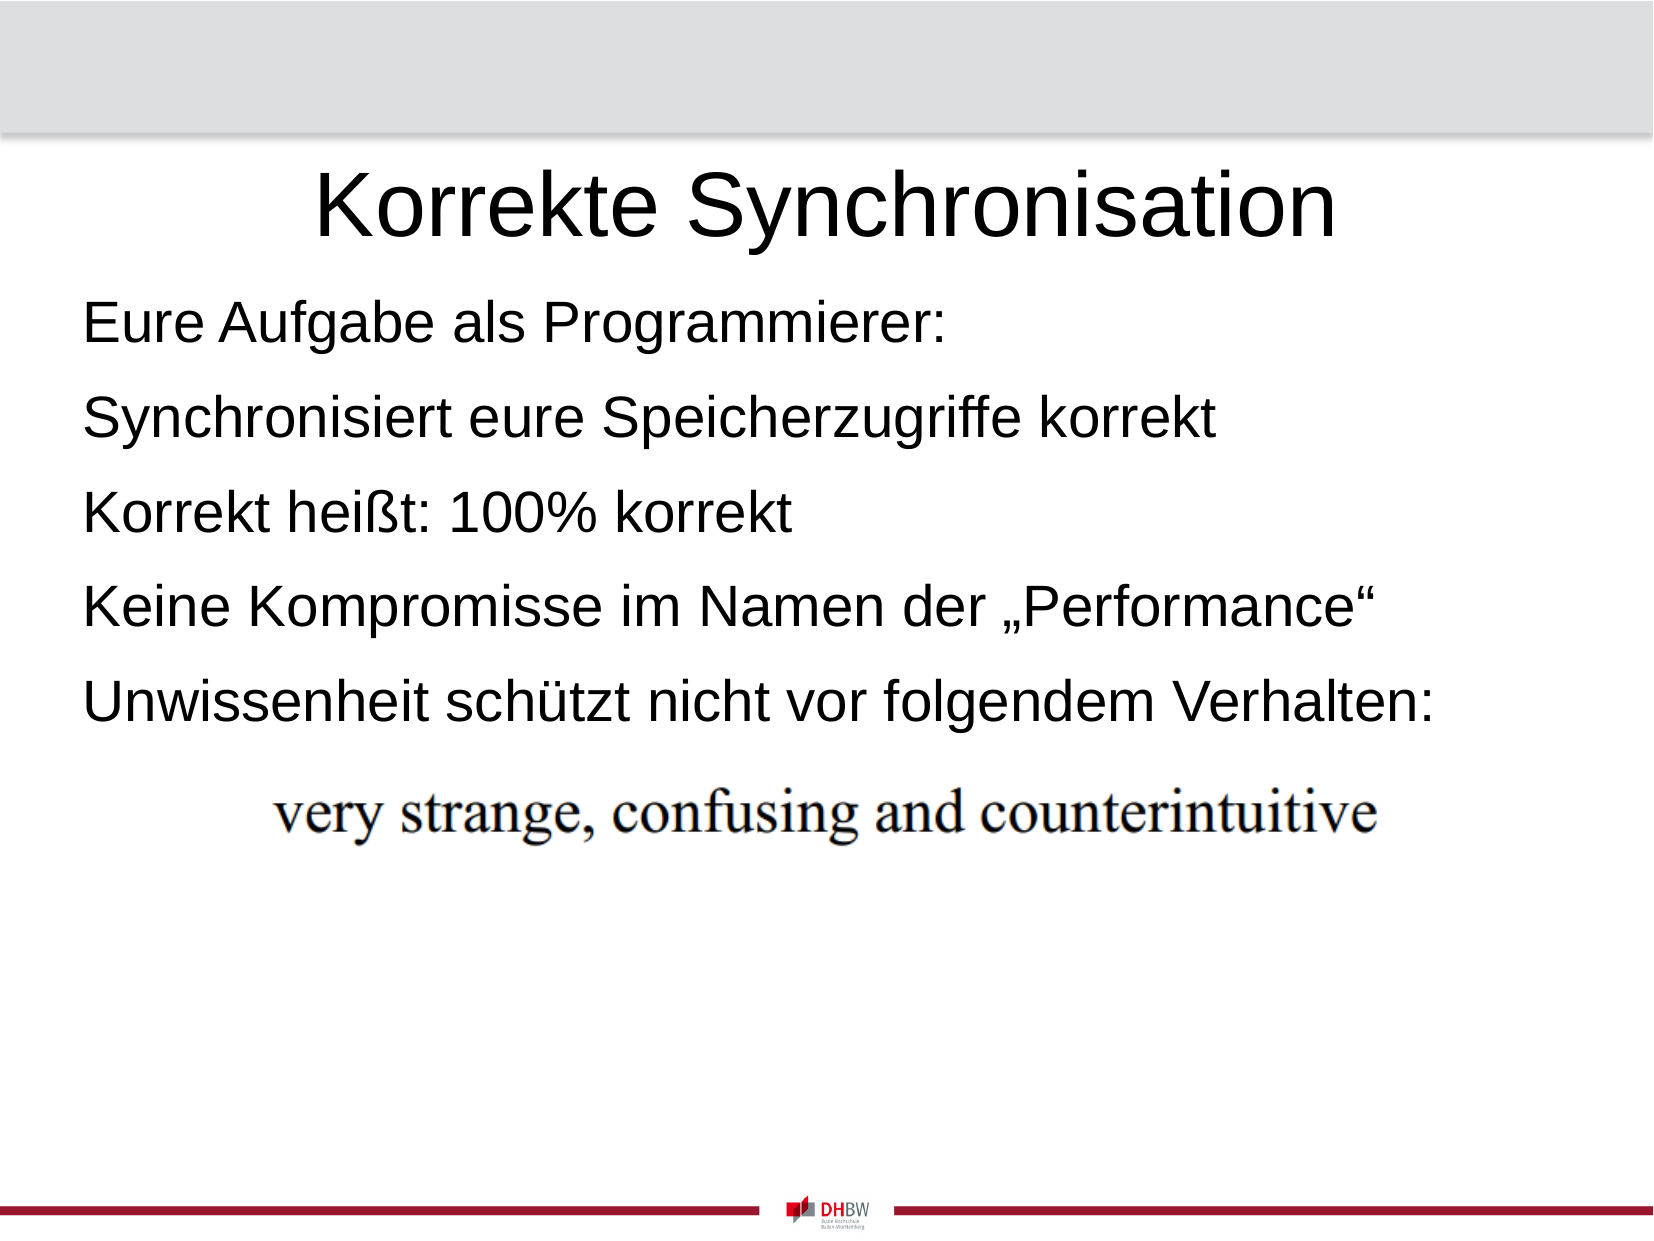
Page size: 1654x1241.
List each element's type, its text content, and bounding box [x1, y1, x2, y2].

list Eure Aufgabe als Programmierer: Synchronisiert eure Speicherzugriffe korrekt Korrekt heißt: 100% korrekt Keine Kompromisse im Namen der „Performance“ Unwissenheit schützt nicht vor folgendem Verhalten: [82, 290, 1571, 1127]
picture [0, 1, 1654, 1237]
title Korrekte Synchronisation [82, 49, 1571, 257]
